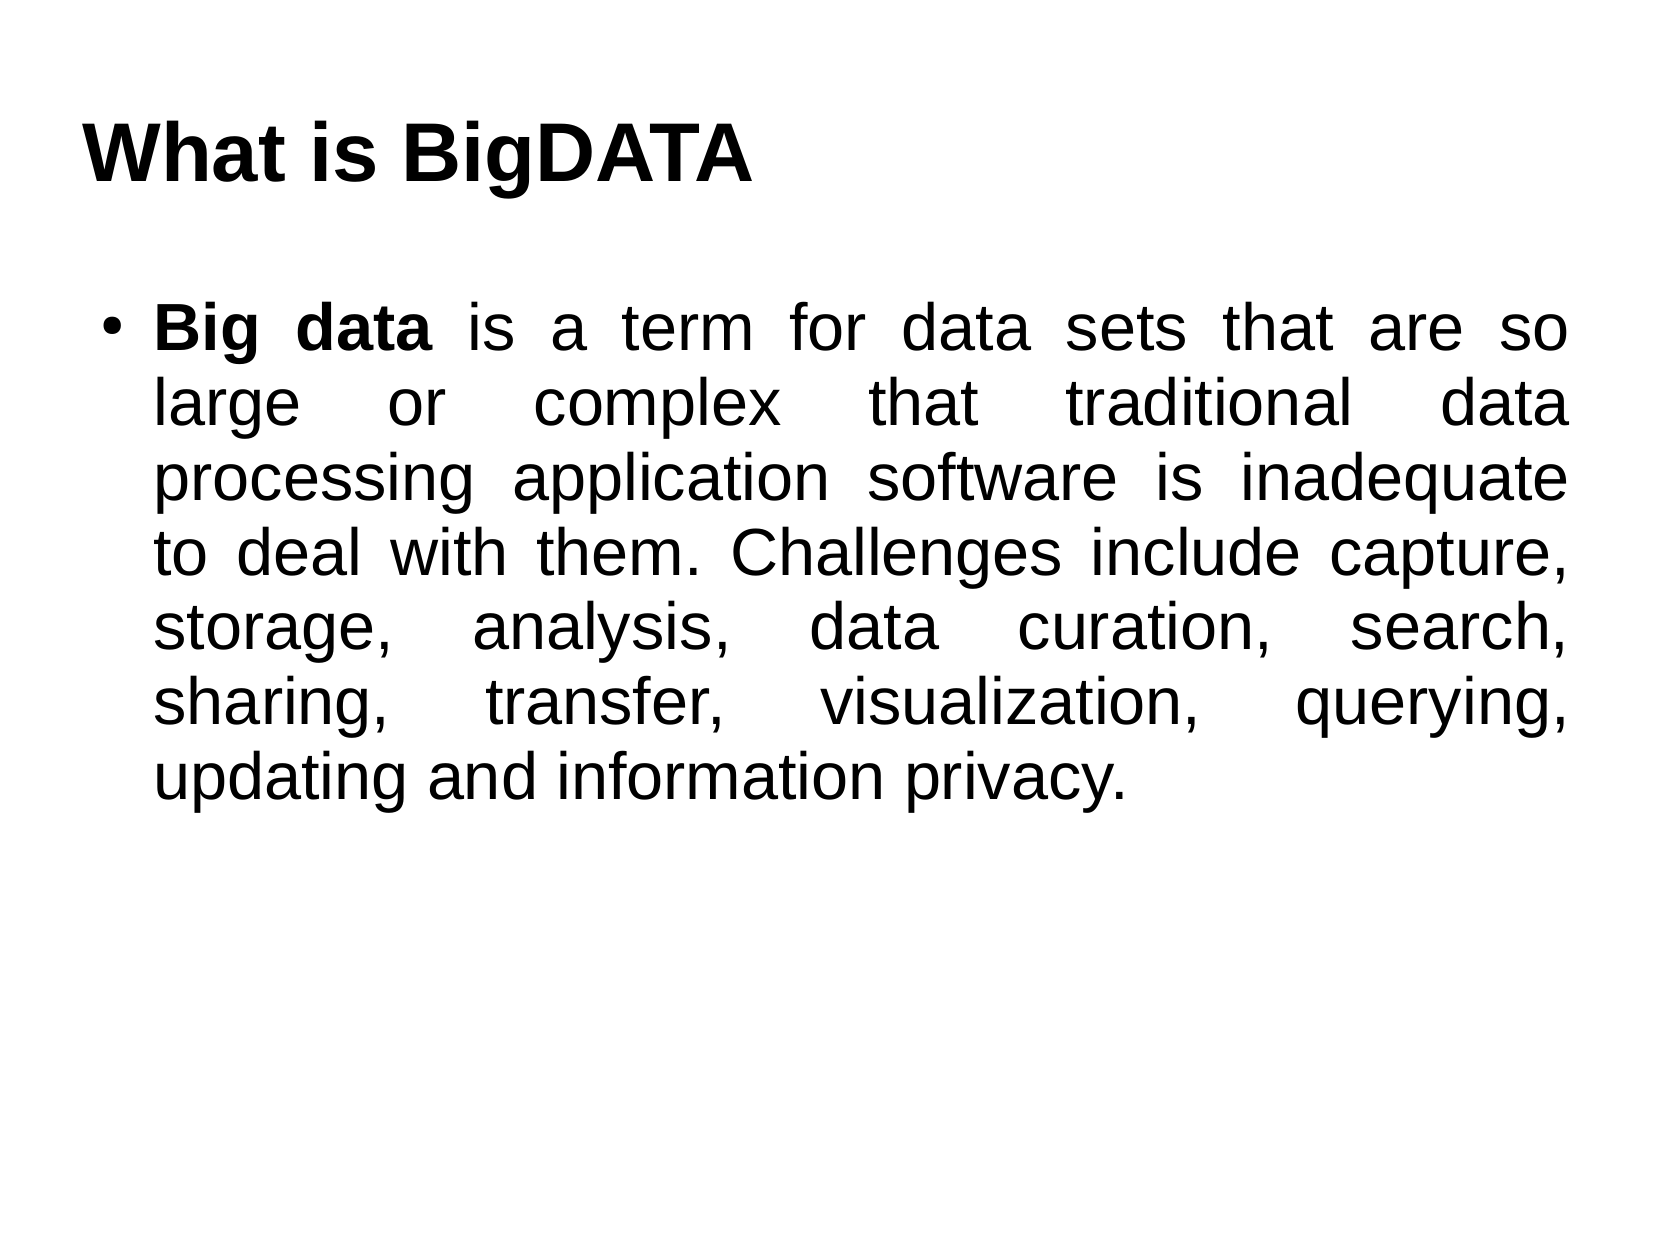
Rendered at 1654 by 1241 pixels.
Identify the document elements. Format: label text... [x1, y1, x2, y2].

title What is BigDATA [82, 49, 1571, 257]
list Big data is a term for data sets that are so large or complex that traditional data processing application software is inadequate to deal with them. Challenges include capture, storage, analysis, data curation, search, sharing, transfer, visualization, querying, updating and information privacy. [82, 290, 1571, 1010]
